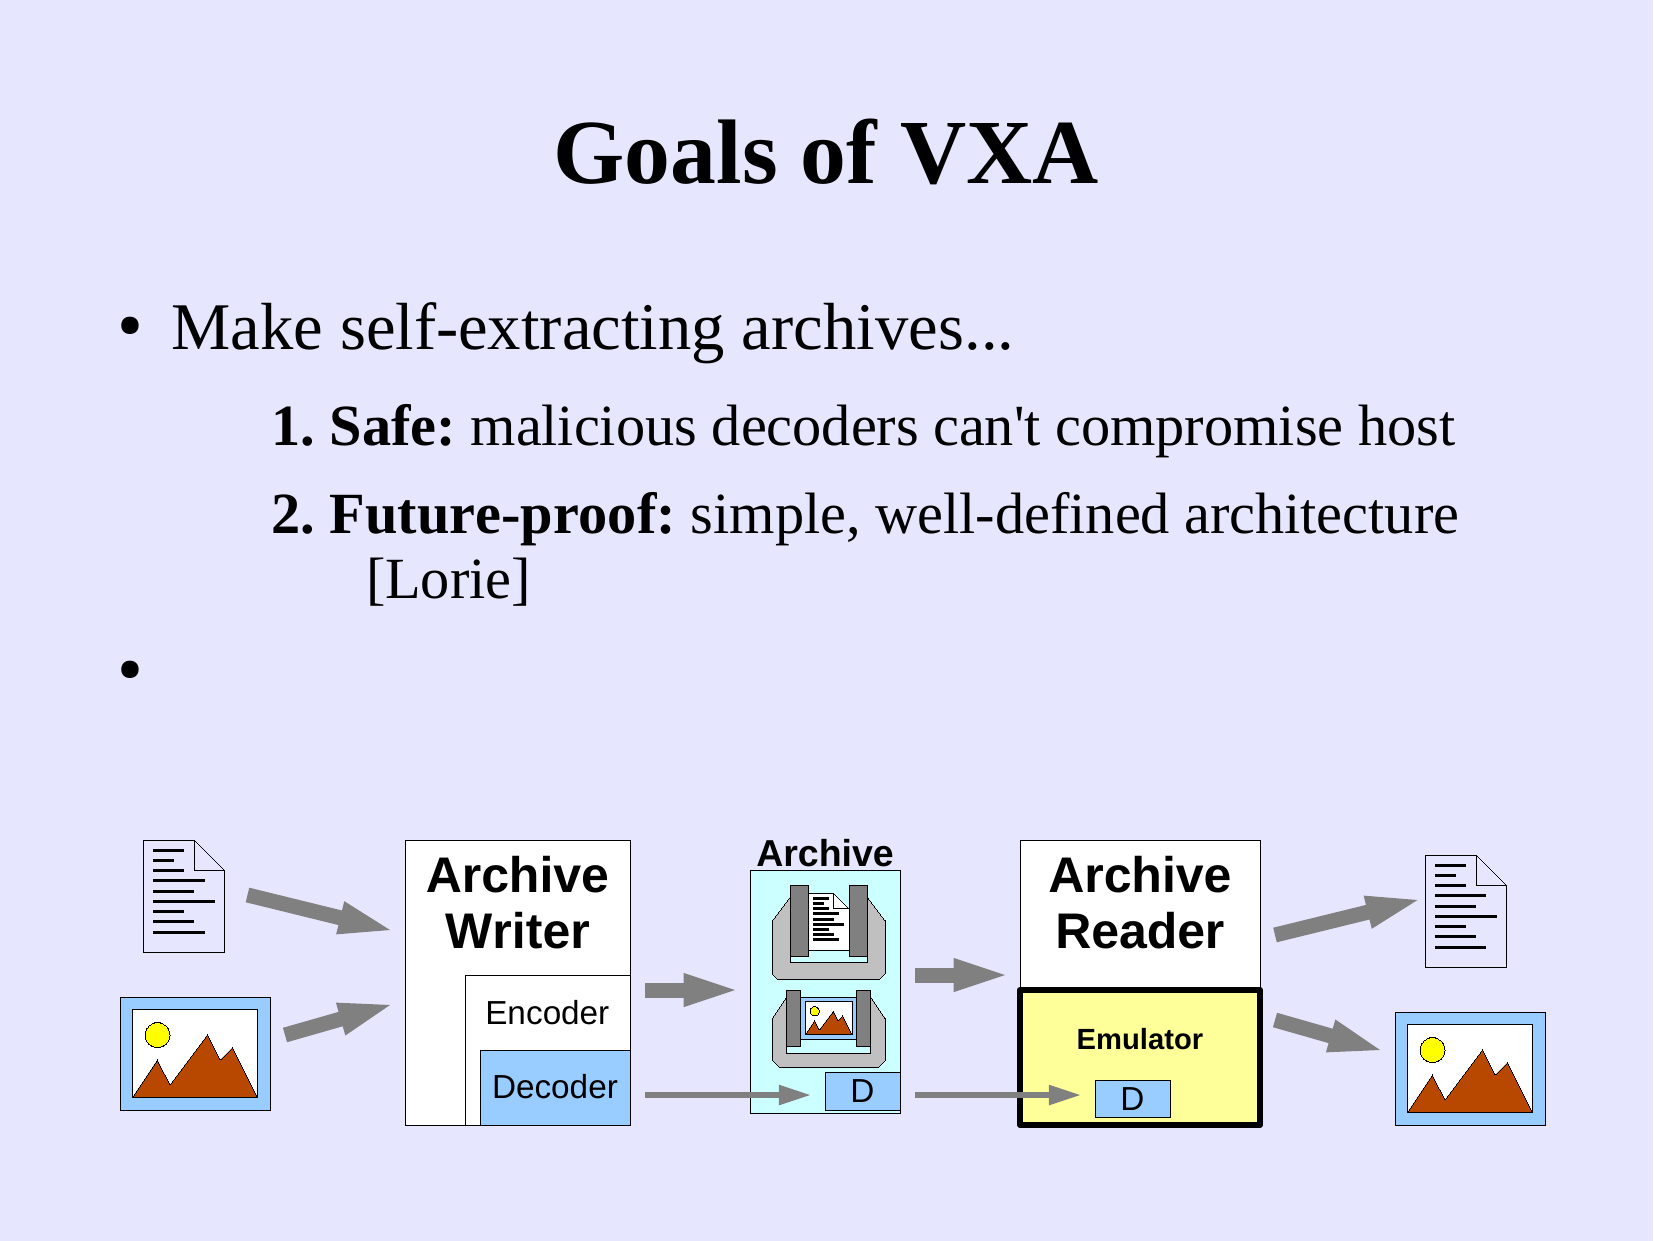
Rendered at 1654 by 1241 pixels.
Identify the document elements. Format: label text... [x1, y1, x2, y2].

text_box Decoder [480, 1050, 631, 1126]
text_box Archive [720, 825, 931, 882]
title Goals of VXA [82, 49, 1571, 257]
text_box D [825, 1072, 901, 1111]
text_box Archive Writer [405, 840, 631, 1126]
text_box D [1095, 1080, 1171, 1118]
text_box Archive Reader [1020, 840, 1261, 990]
list Make self-extracting archives... Safe: malicious decoders can't compromise host Future-proof: simple, well-defined architecture [Lorie] [82, 290, 1571, 1095]
text_box Emulator [1020, 990, 1261, 1126]
text_box Encoder [465, 975, 631, 1126]
text_box [1395, 1012, 1546, 1126]
text_box [120, 997, 271, 1111]
text_box [750, 882, 901, 1114]
